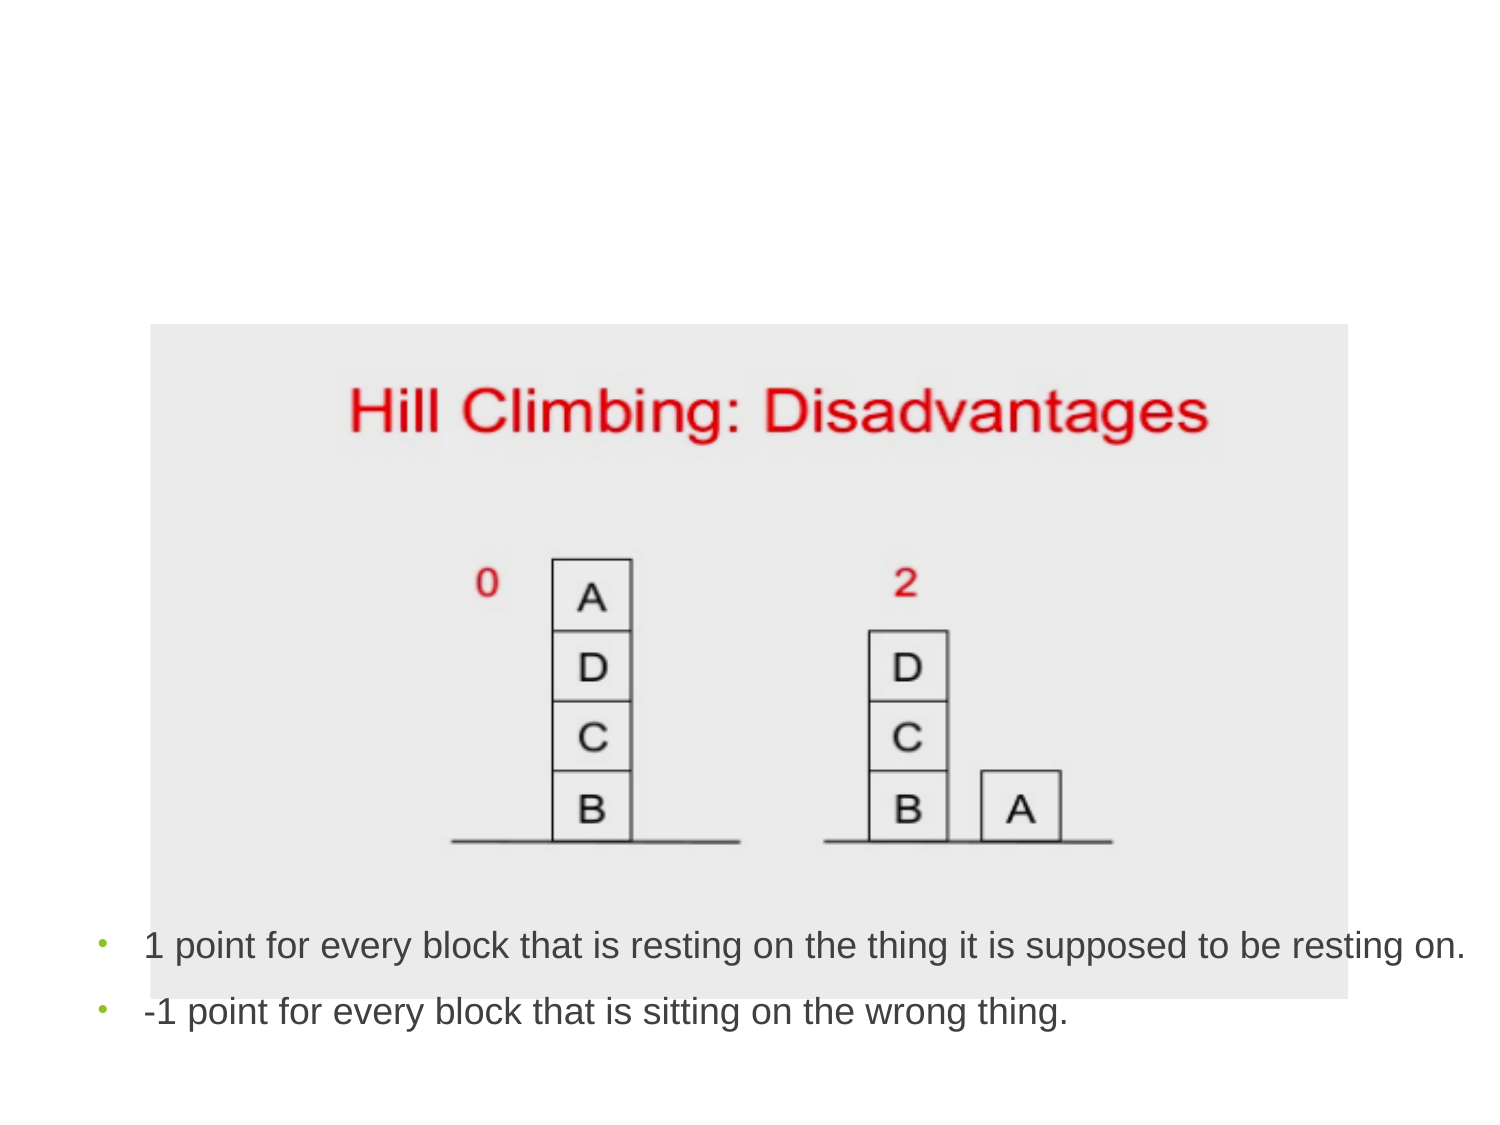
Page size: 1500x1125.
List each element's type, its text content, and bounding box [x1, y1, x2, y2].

picture [150, 324, 1349, 913]
text_box 1 point for every block that is resting on the thing it is supposed to be resting on. -1 point for every block that is sitting on the wrong thing. [82, 913, 1483, 1040]
